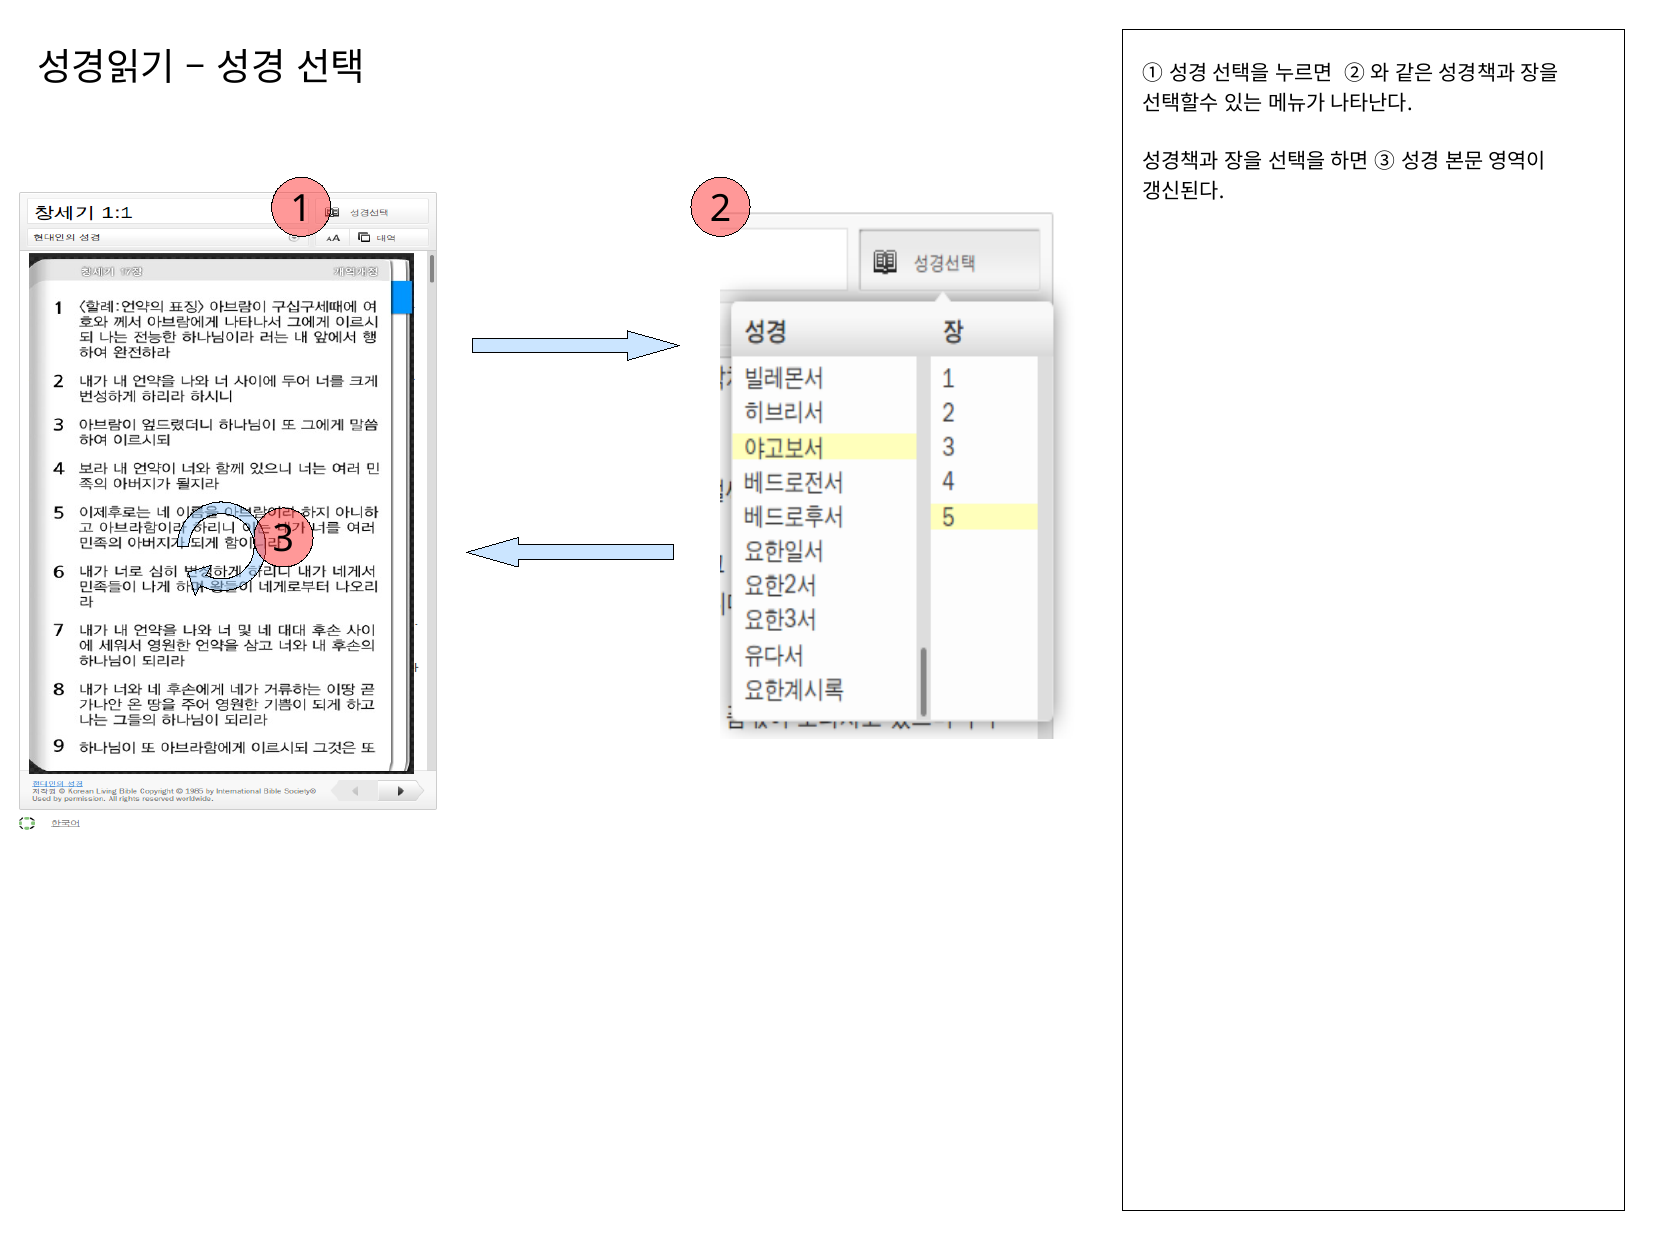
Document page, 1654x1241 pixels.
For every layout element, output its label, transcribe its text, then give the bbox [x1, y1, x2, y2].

text_box 성경읽기 – 성경 선택 [22, 29, 407, 90]
text_box [472, 330, 680, 361]
picture [720, 211, 1075, 739]
text_box 2 [690, 177, 751, 237]
text_box ① 성경 선택을 누르면 ② 와 같은 성경책과 장을 선택할수 있는 메뉴가 나타난다. 성경책과 장을 선택을 하면 ③ 성경 본문 영역이 갱신된다. [1127, 48, 1609, 191]
text_box [177, 501, 258, 547]
picture [5, 183, 443, 833]
text_box 3 [253, 507, 314, 567]
text_box [188, 546, 264, 596]
text_box 1 [271, 177, 331, 237]
text_box [466, 537, 674, 567]
text_box [1122, 29, 1625, 1211]
